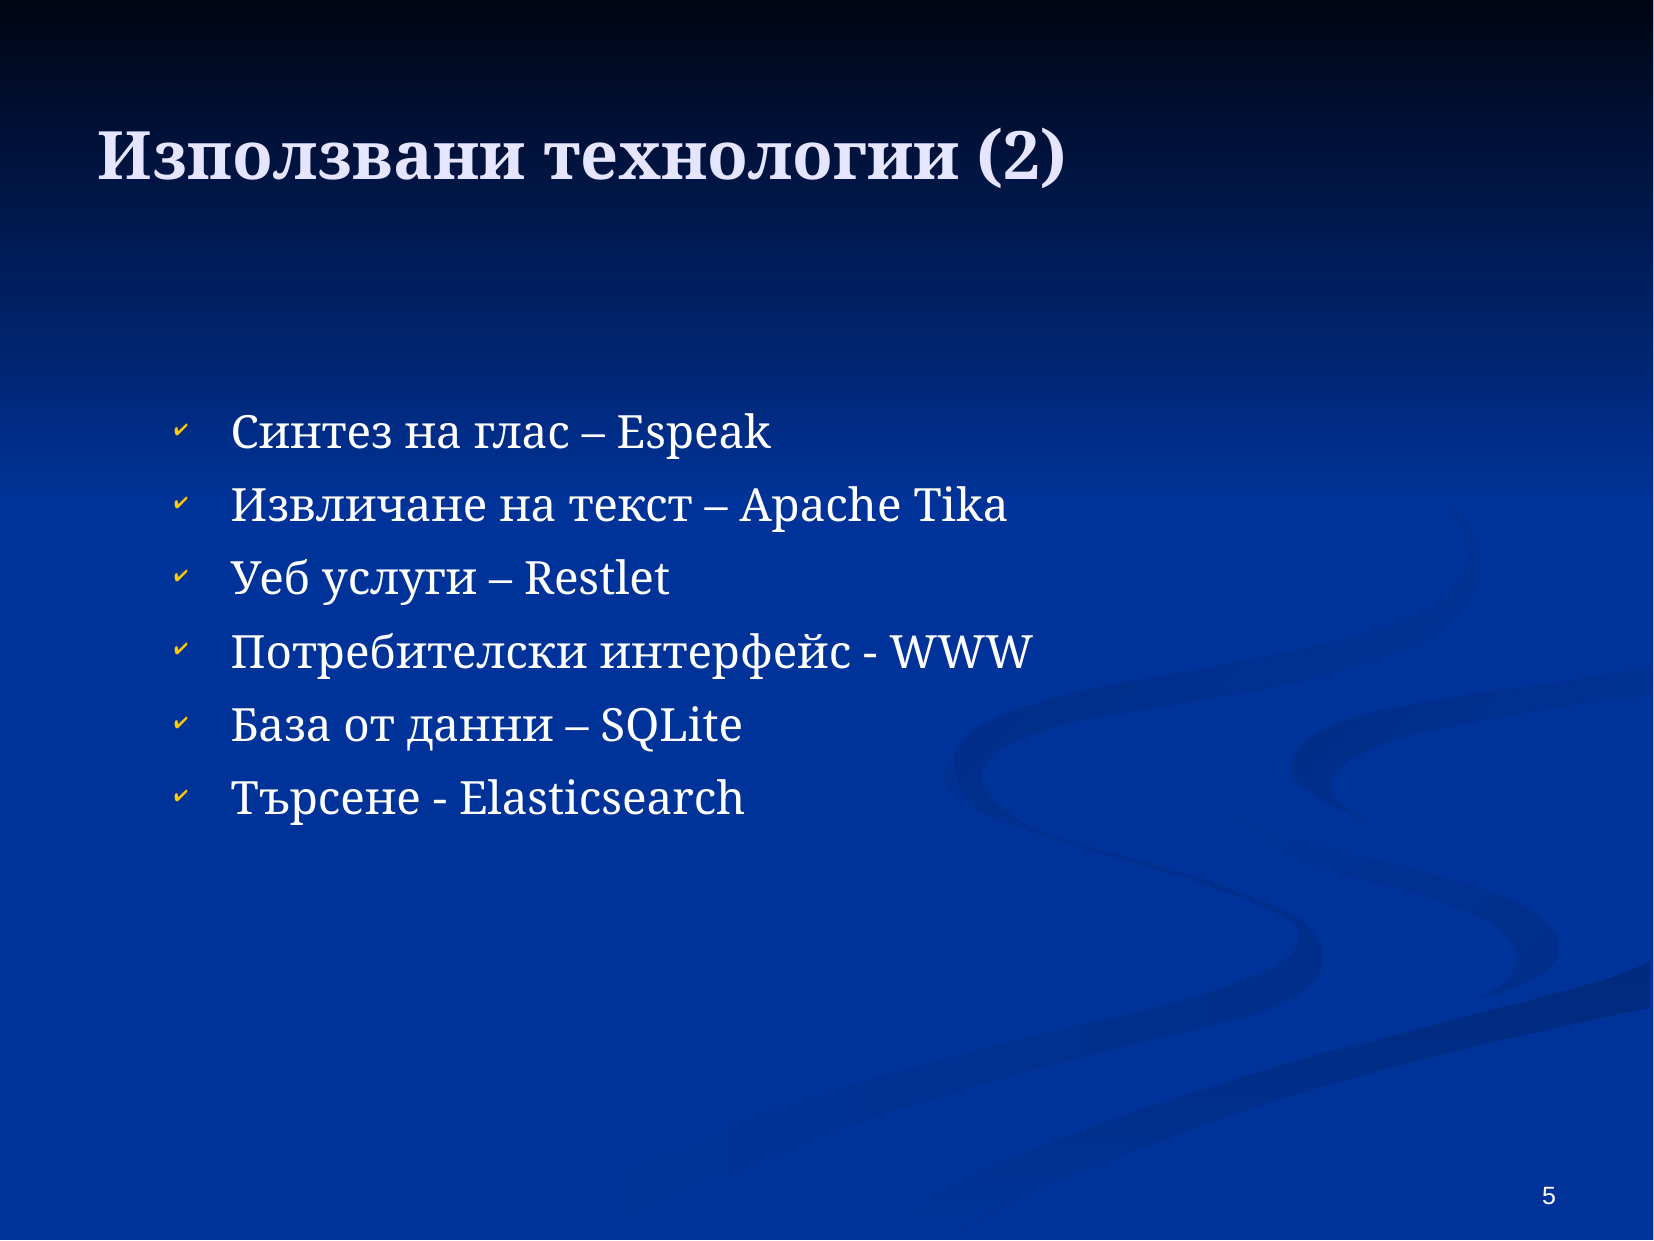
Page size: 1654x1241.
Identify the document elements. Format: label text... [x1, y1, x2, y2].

title Използвани технологии (2) [82, 49, 1571, 257]
list Синтез на глас – Espeak Извличане на текст – Apache Tika Уеб услуги – Restlet Потребителски интерфейс - WWW База от данни – SQLite Търсене - Elasticsearch [159, 395, 1495, 846]
text_box <number> [1185, 1131, 1571, 1218]
